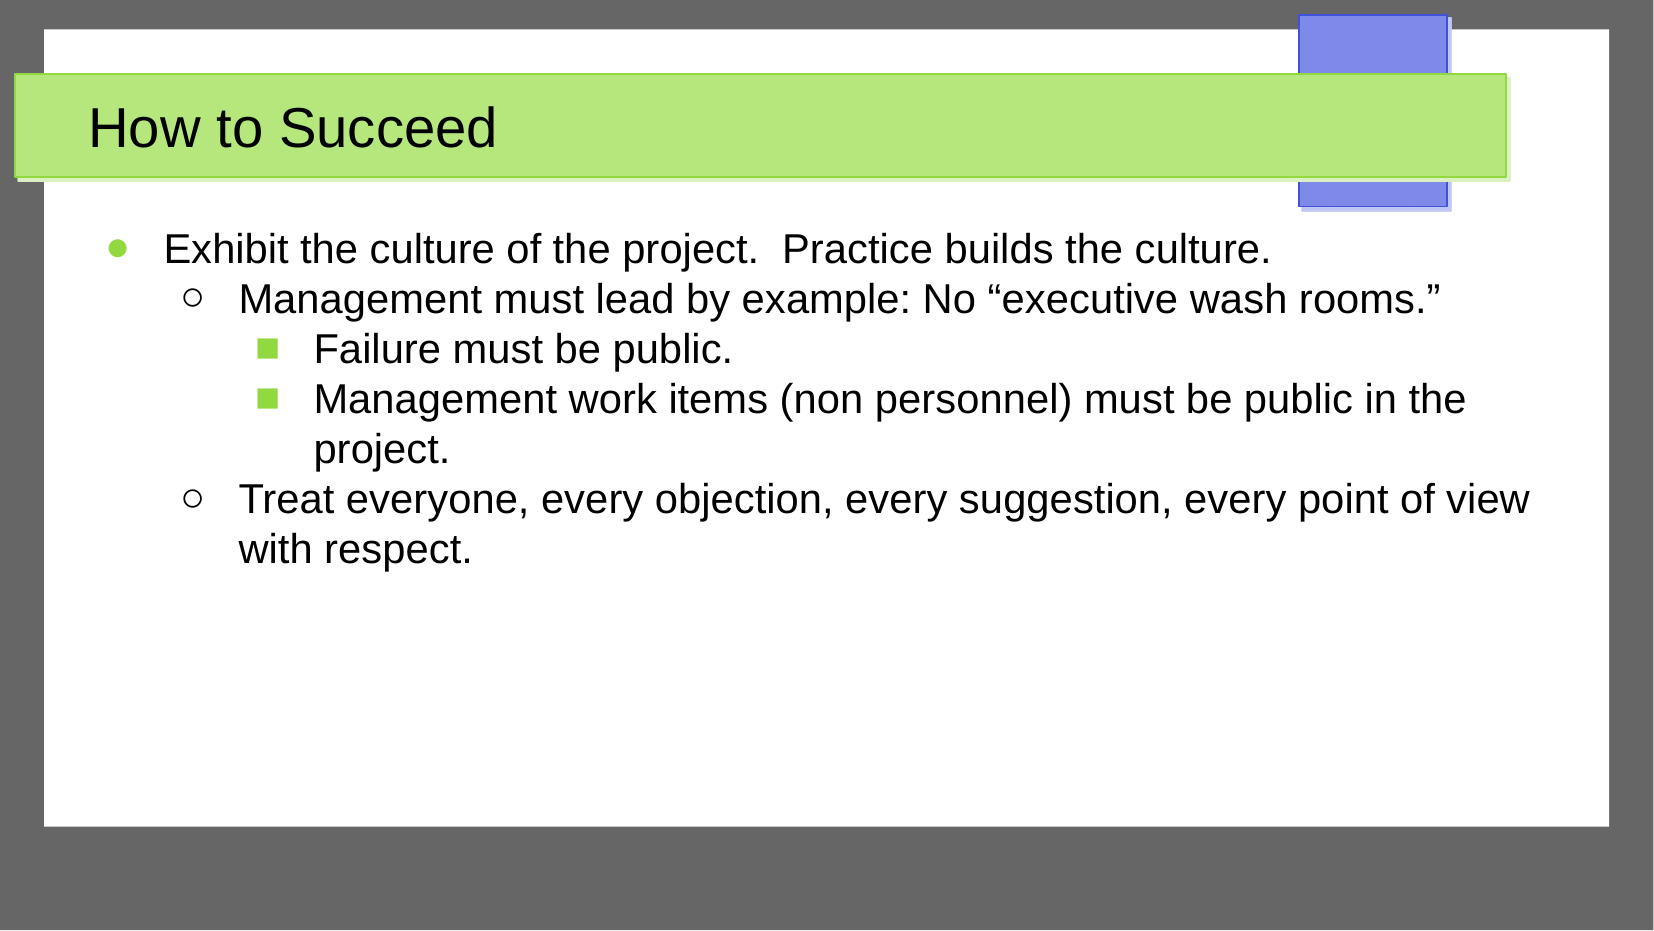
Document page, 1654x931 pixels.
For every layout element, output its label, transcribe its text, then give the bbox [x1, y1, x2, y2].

text_box How to Succeed [88, 73, 1506, 178]
text_box Exhibit the culture of the project. Practice builds the culture. Management must lead by example: No “executive wash rooms.” Failure must be public. Management work items (non personnel) must be public in the project. Treat everyone, every objection, every suggestion, every point of view with respect. [88, 221, 1565, 812]
